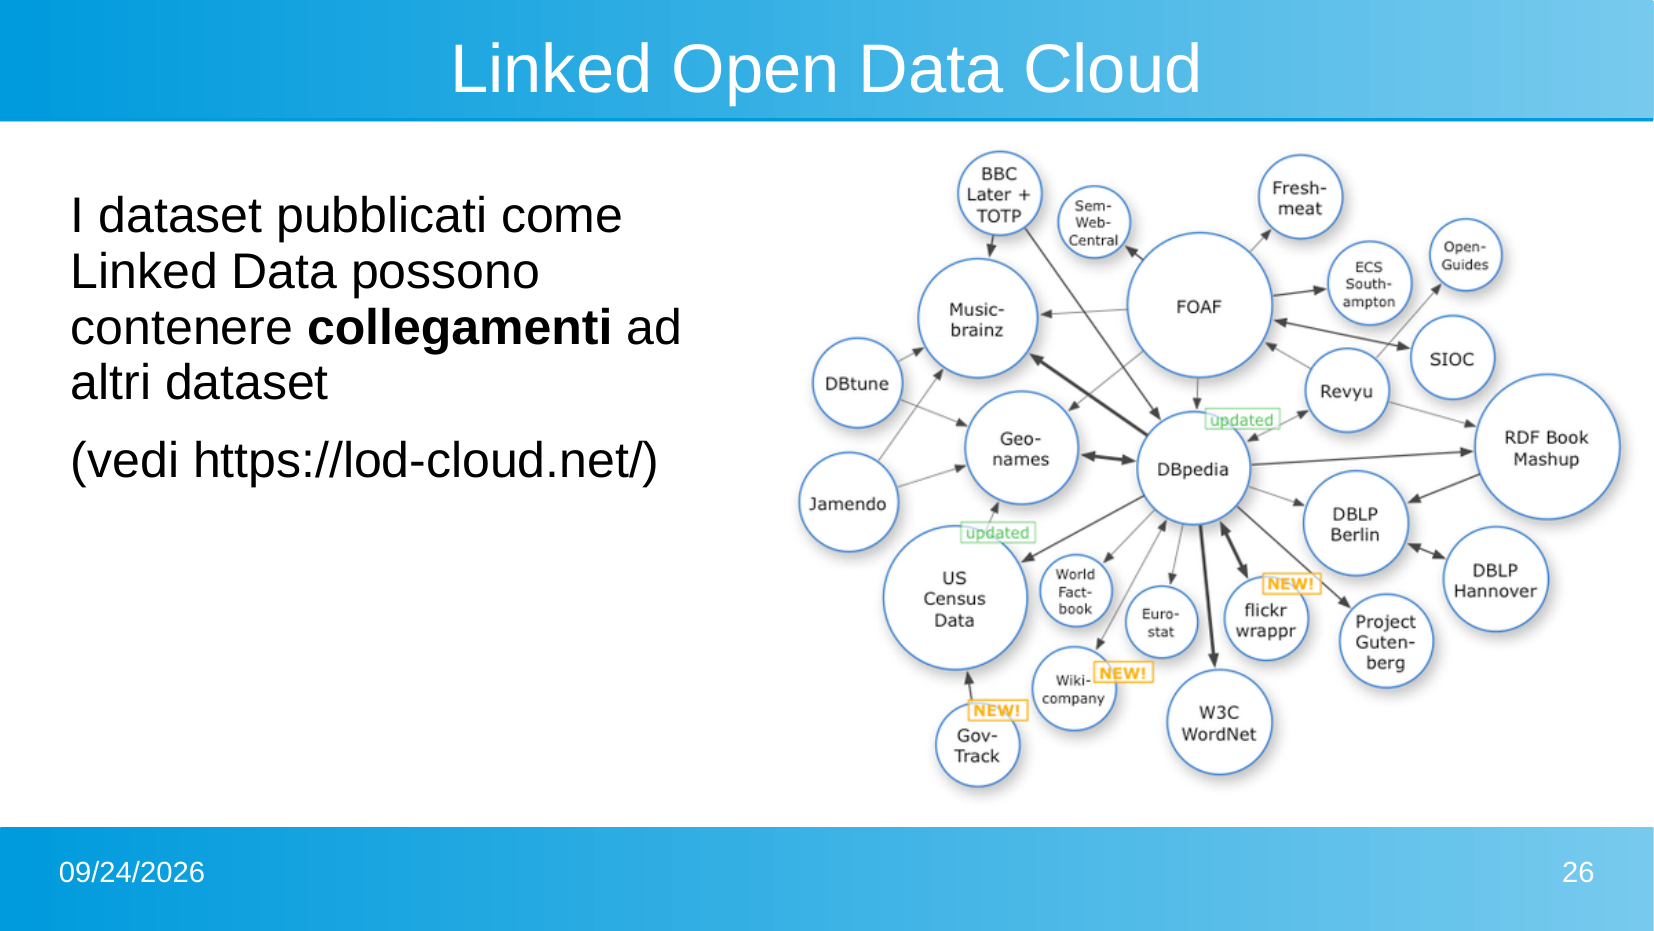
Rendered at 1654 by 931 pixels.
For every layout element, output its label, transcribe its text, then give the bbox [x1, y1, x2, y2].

list I dataset pubblicati come Linked Data possono contenere collegamenti ad altri dataset (vedi https://lod-cloud.net/) [0, 187, 751, 563]
title Linked Open Data Cloud [59, 29, 1595, 108]
picture [773, 129, 1654, 826]
